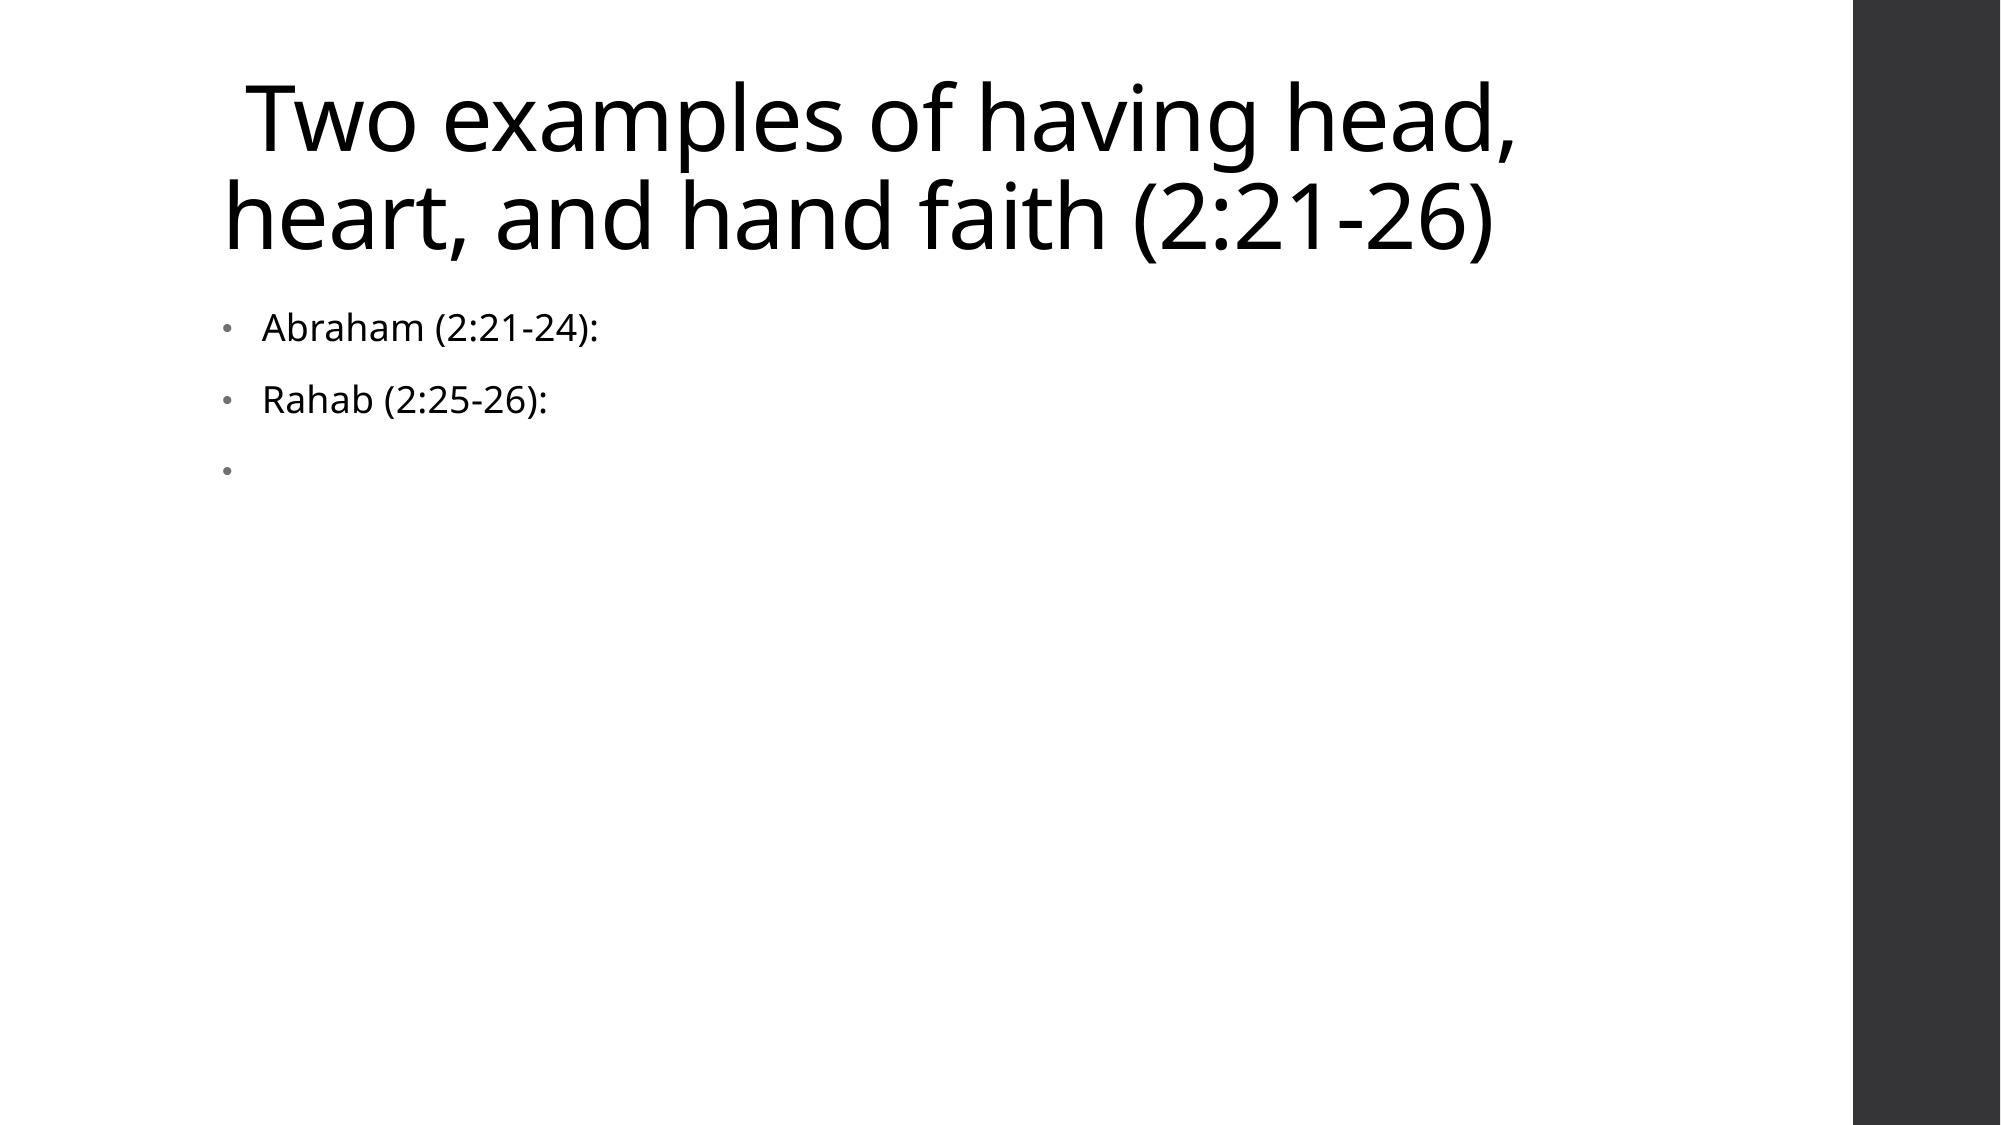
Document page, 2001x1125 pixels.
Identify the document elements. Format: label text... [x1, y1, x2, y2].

title Two examples of having head, heart, and hand faith (2:21-26) [206, 60, 1797, 278]
list Abraham (2:21-24): Rahab (2:25-26): [206, 299, 1617, 1014]
